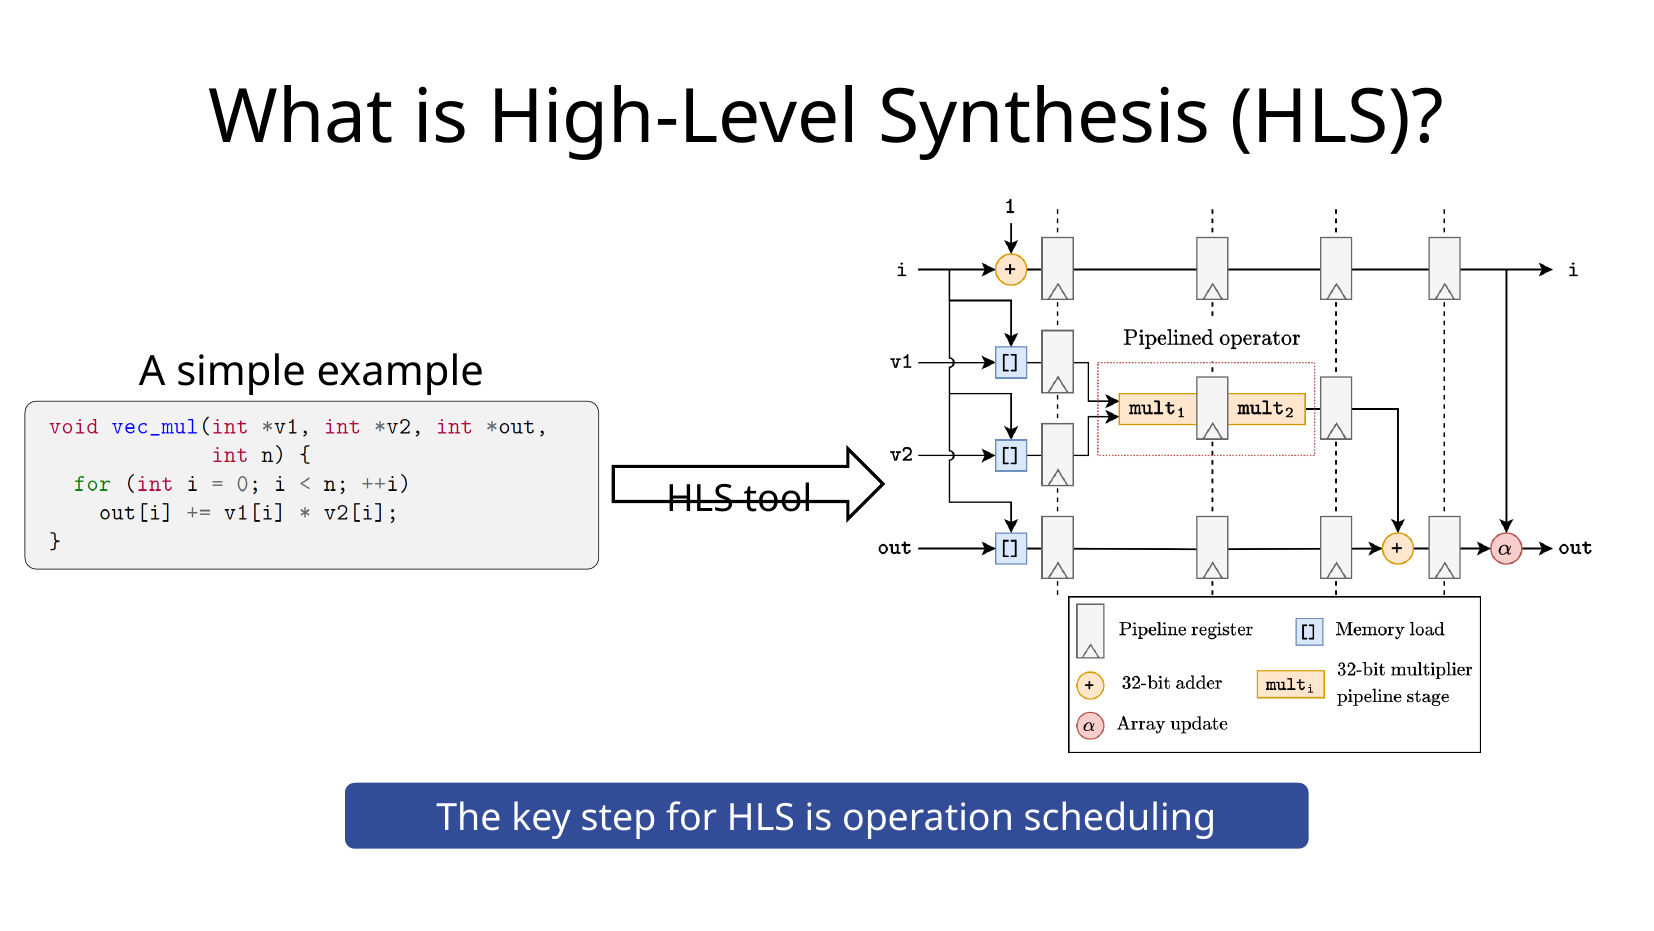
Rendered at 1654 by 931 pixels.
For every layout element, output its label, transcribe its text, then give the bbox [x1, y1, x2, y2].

text_box The key step for HLS is operation scheduling [342, 780, 1311, 851]
picture [23, 398, 600, 572]
title What is High-Level Synthesis (HLS)? [82, 37, 1571, 193]
text_box A simple example [23, 339, 600, 394]
picture [826, 191, 1643, 753]
text_box HLS tool [613, 448, 883, 519]
